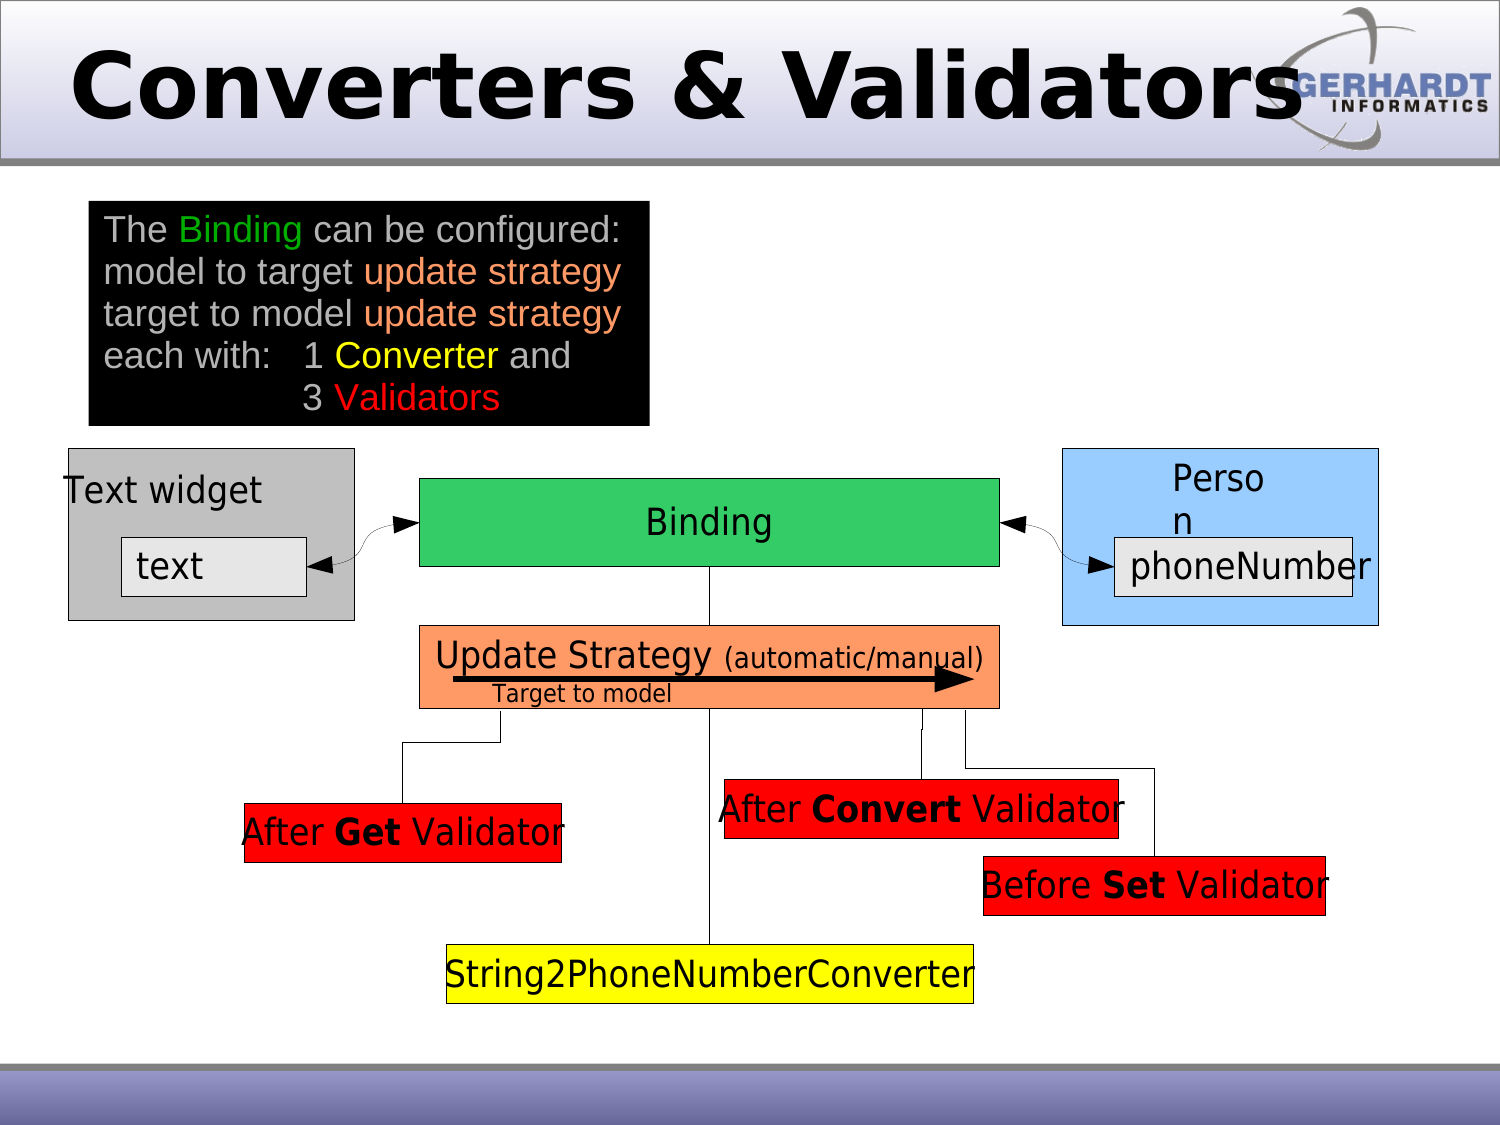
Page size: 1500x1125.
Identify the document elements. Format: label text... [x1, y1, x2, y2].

text_box After Convert Validator [724, 779, 1119, 839]
picture [1420, 7, 1491, 151]
text_box phoneNumber [1114, 537, 1353, 597]
text_box Binding [419, 478, 1000, 567]
text_box Before Set Validator [983, 856, 1326, 916]
text_box [1062, 448, 1379, 626]
text_box text [121, 537, 307, 597]
text_box Text widget [68, 448, 355, 621]
title Converters & Validators [69, 0, 1420, 181]
text_box String2PhoneNumberConverter [446, 944, 974, 1004]
text_box Person [1157, 449, 1292, 552]
text_box After Get Validator [244, 803, 562, 863]
text_box phoneNumber [1243, 552, 1254, 574]
text_box Target to model [477, 672, 1500, 717]
text_box Update Strategy (automatic/manual) [419, 625, 1000, 709]
text_box The Binding can be configured: model to target update strategy target to model update strategy each with: 1 Converter and 3 Validators [88, 200, 650, 426]
